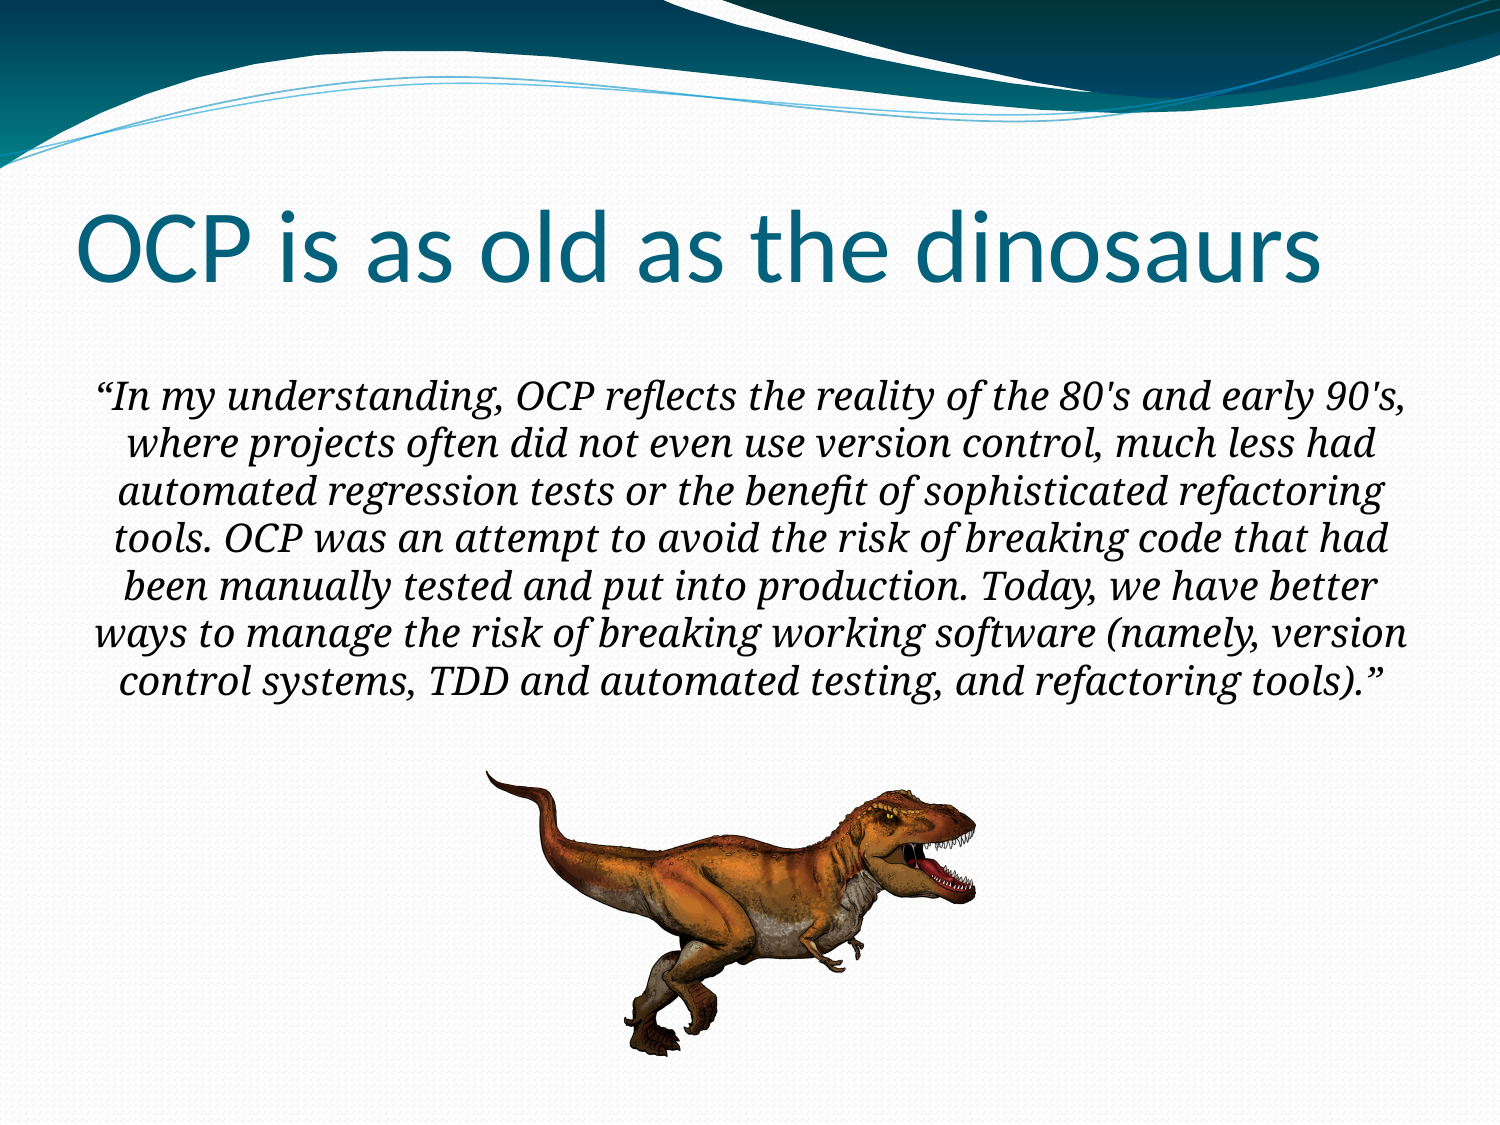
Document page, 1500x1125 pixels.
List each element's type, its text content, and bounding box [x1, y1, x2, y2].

title OCP is as old as the dinosaurs [75, 115, 1426, 304]
list “In my understanding, OCP reflects the reality of the 80's and early 90's, where projects often did not even use version control, much less had automated regression tests or the benefit of sophisticated refactoring tools. OCP was an attempt to avoid the risk of breaking code that had been manually tested and put into production. Today, we have better ways to manage the risk of breaking working software (namely, version control systems, TDD and automated testing, and refactoring tools).” [76, 363, 1427, 730]
picture [478, 729, 987, 1089]
